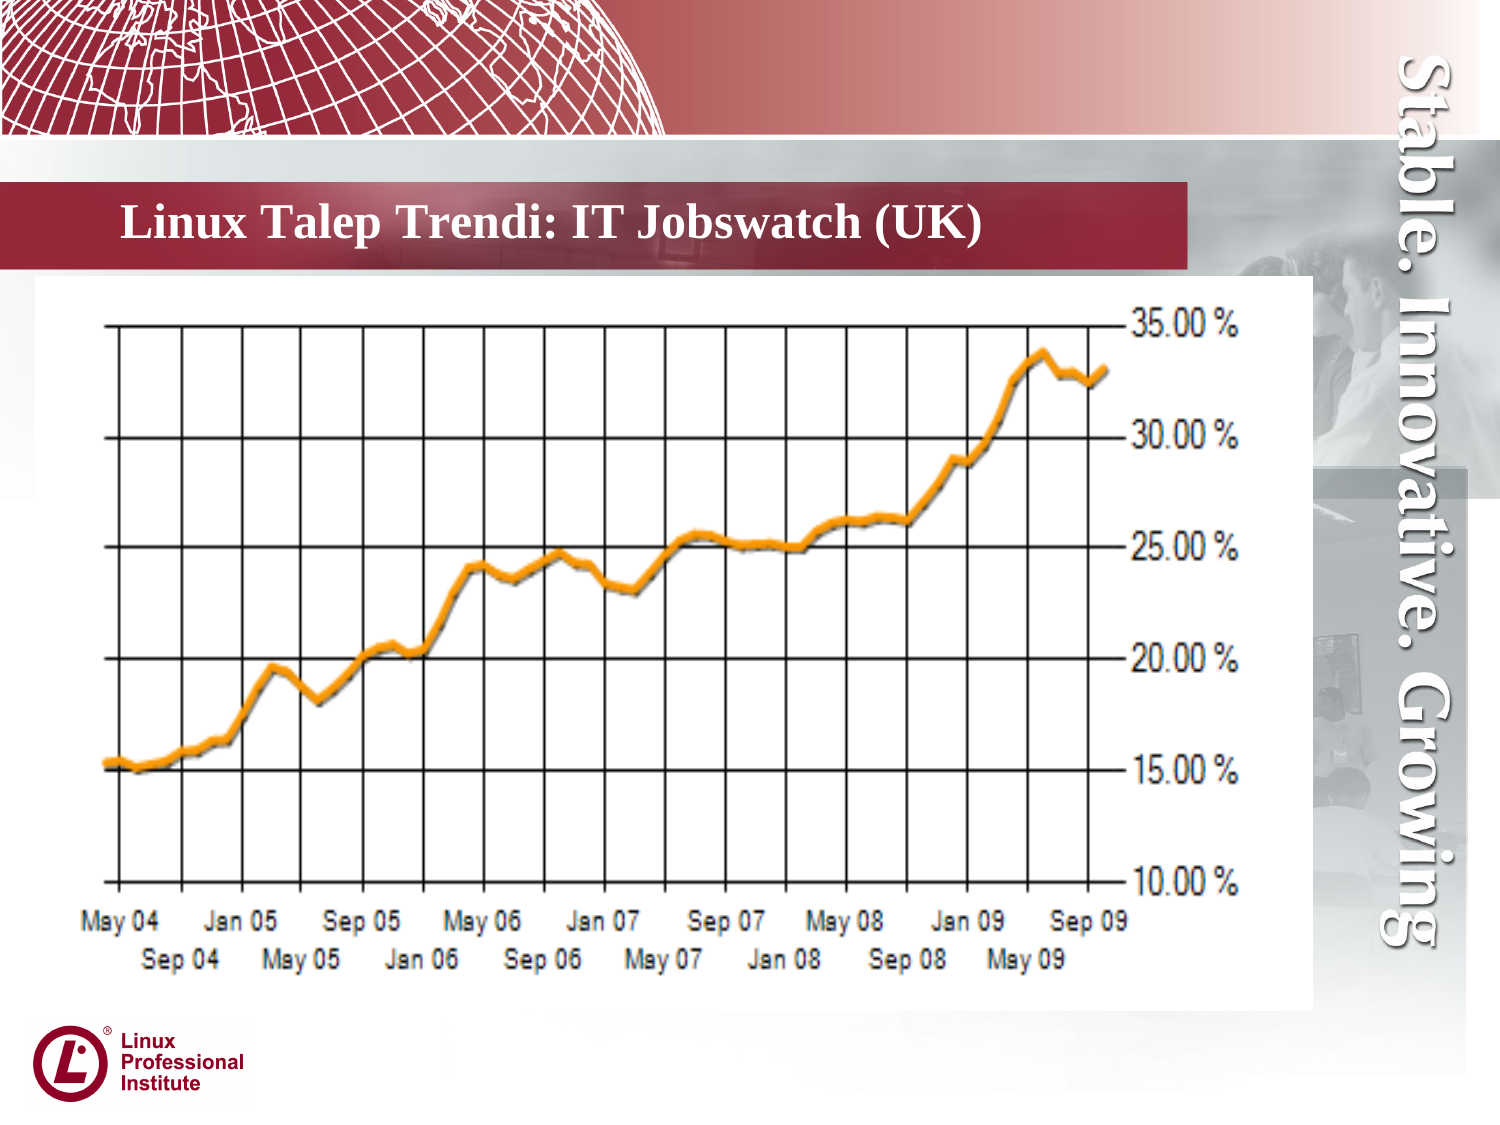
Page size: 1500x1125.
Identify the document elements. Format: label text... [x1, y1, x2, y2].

text_box Linux Talep Trendi: IT Jobswatch (UK) [105, 165, 1407, 281]
picture [0, 0, 1500, 1113]
